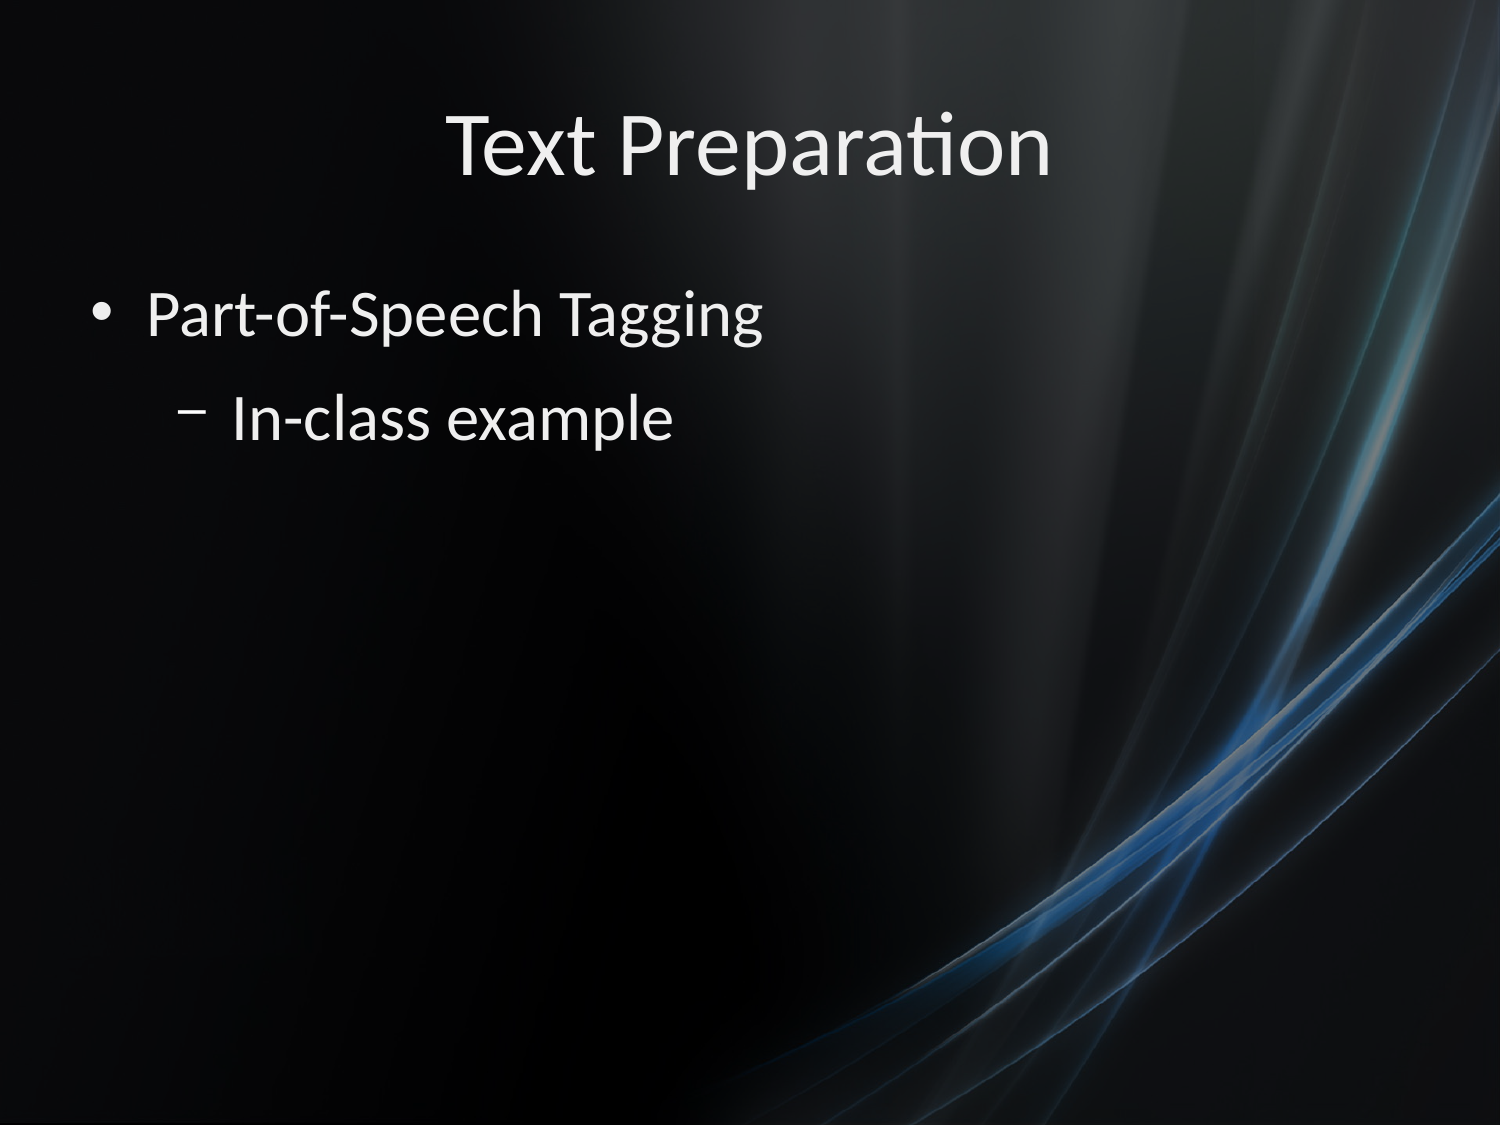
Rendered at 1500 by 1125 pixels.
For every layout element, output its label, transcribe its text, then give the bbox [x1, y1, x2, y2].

list Part-of-Speech Tagging In-class example [75, 262, 1425, 1005]
text_box [0, 0, 1500, 1125]
title Text Preparation [75, 45, 1425, 233]
